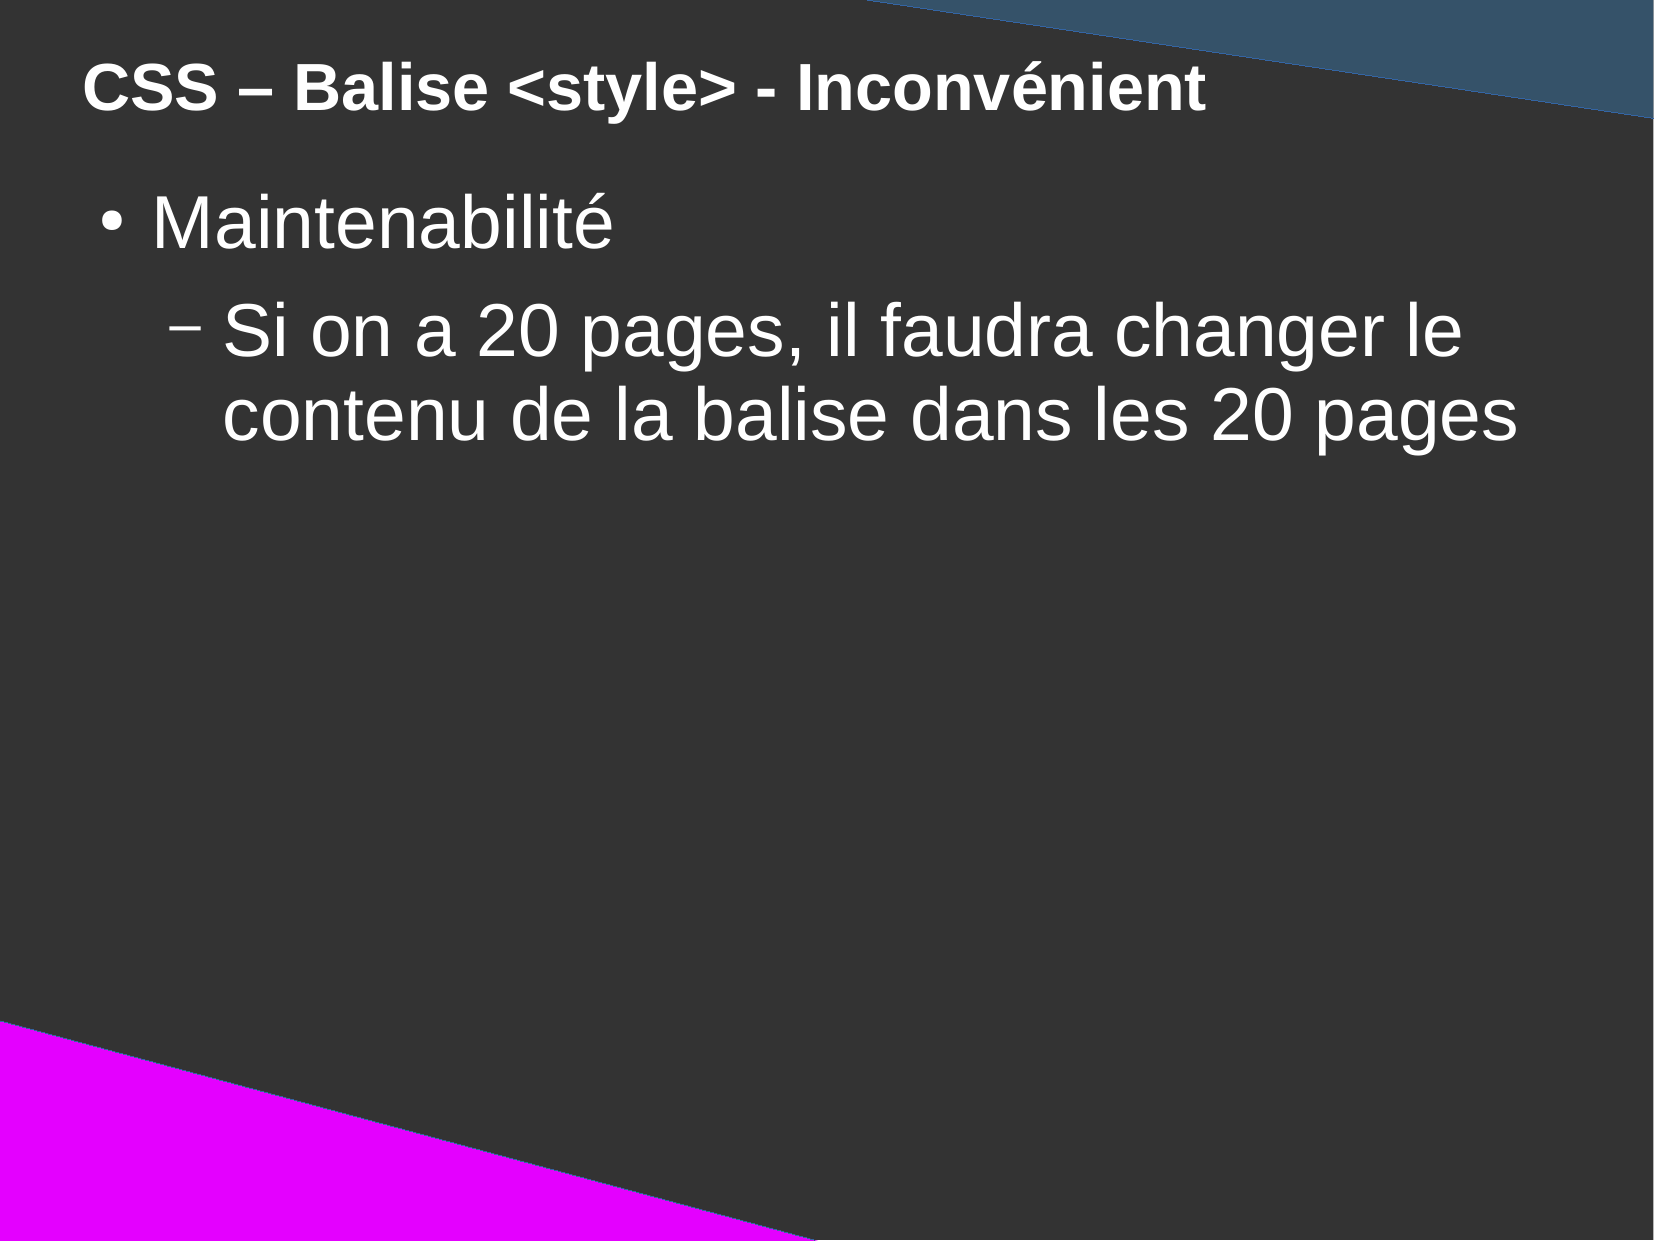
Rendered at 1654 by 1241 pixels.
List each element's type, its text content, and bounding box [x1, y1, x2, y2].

list Maintenabilité Si on a 20 pages, il faudra changer le contenu de la balise dans les 20 pages [81, 180, 1606, 946]
text_box [0, 1020, 819, 1241]
title CSS – Balise <style> - Inconvénient [82, 49, 1571, 153]
text_box [867, 0, 1654, 119]
